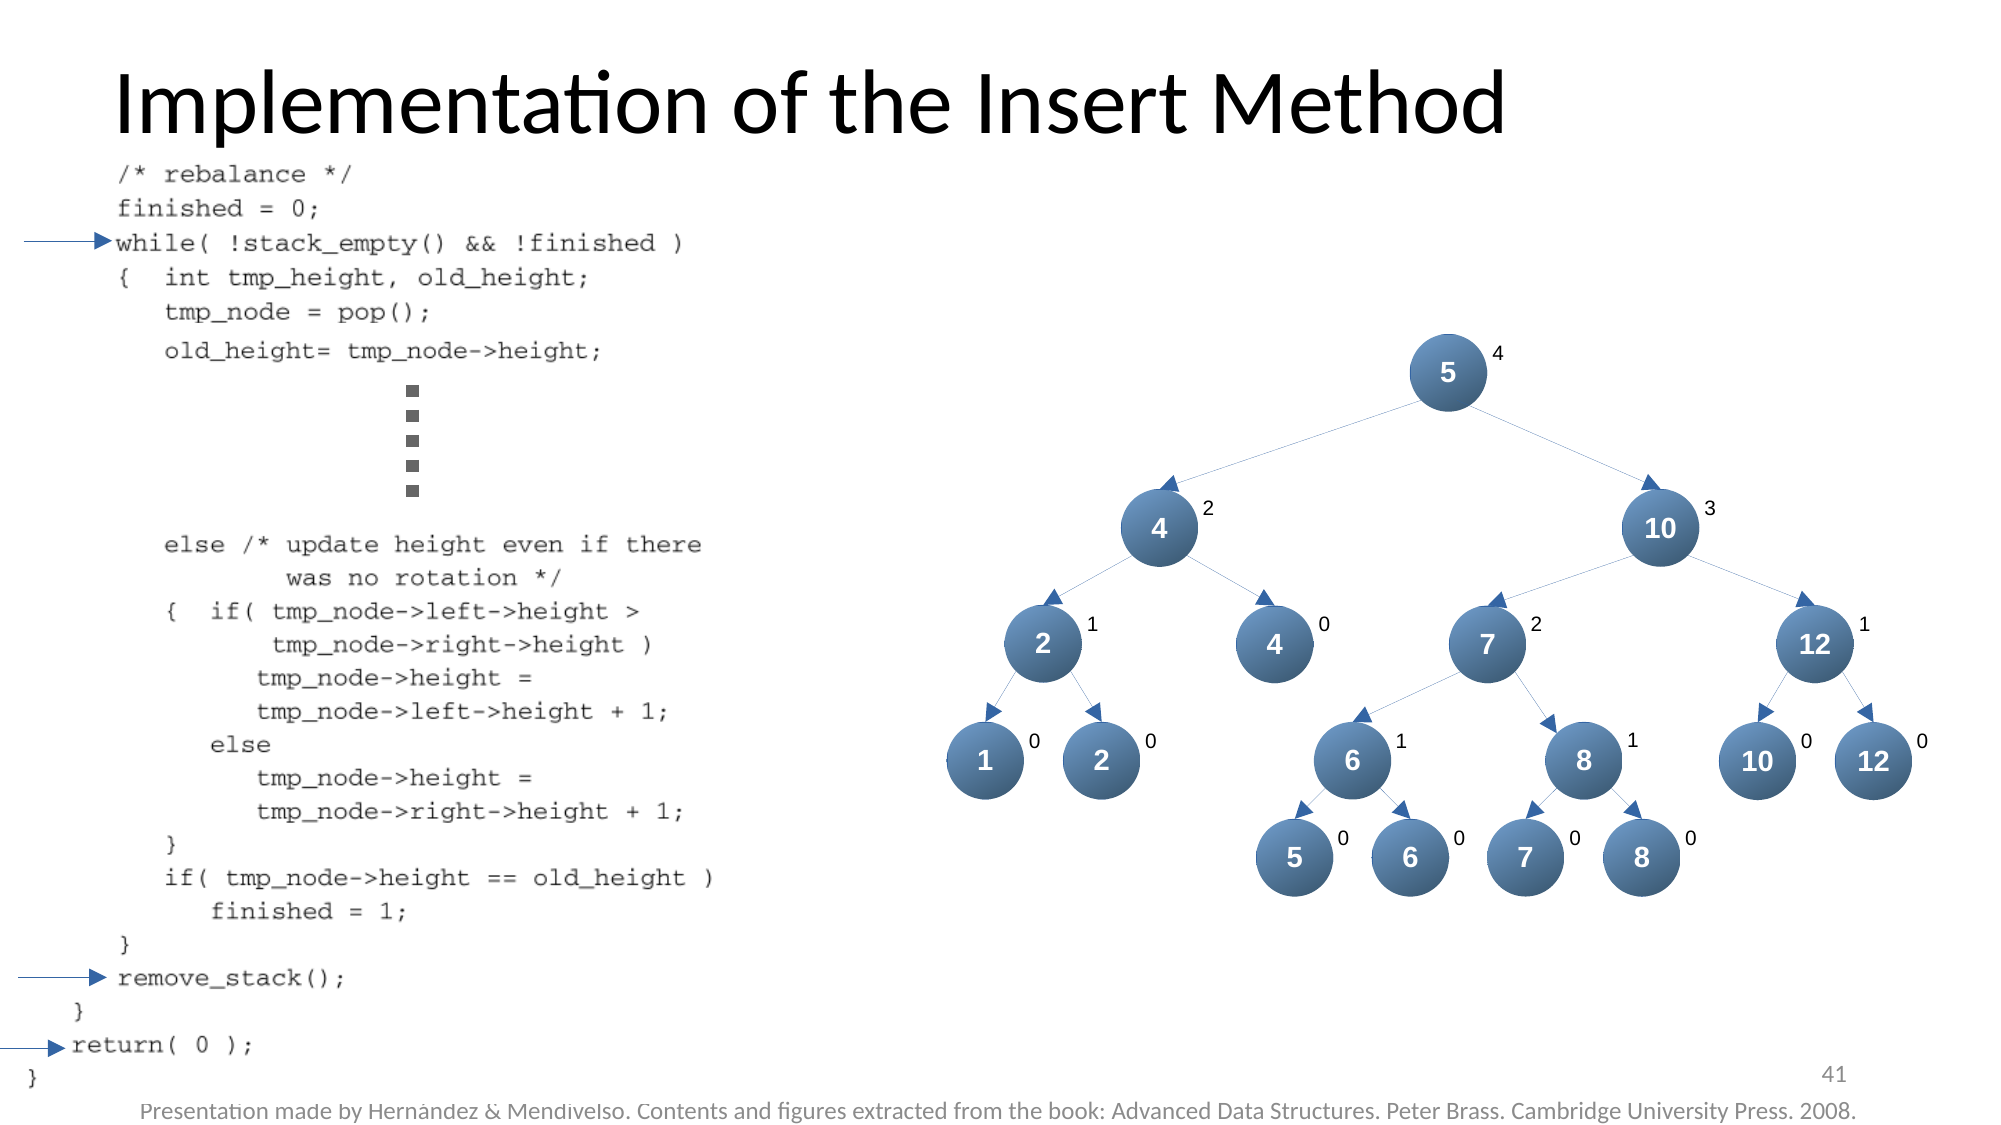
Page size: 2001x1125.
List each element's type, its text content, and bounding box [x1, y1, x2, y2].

text_box Presentation made by Hernández & Mendivelso. Contents and figures extracted from the book: Advanced Data Structures. Peter Brass. Cambridge University Press. 2008. [0, 1100, 2000, 1119]
text_box 0 [1449, 818, 1469, 871]
text_box 0 [1680, 818, 1700, 871]
text_box 10 [1622, 489, 1699, 567]
text_box 1 [1854, 605, 1874, 658]
text_box 8 [1603, 818, 1680, 897]
text_box 4 [1120, 489, 1198, 567]
text_box 7 [1487, 818, 1564, 897]
text_box 12 [1776, 605, 1854, 684]
text_box 6 [1371, 818, 1449, 897]
text_box 0 [1912, 721, 1932, 774]
text_box 5 [1409, 334, 1487, 412]
title Implementation of the Insert Method [113, 2, 1839, 152]
picture [15, 528, 713, 1104]
text_box 1 [1082, 604, 1102, 657]
text_box 3 [1699, 489, 1720, 542]
text_box 12 [1834, 722, 1912, 801]
text_box 0 [1313, 604, 1334, 657]
text_box 0 [1024, 721, 1044, 774]
text_box 2 [1004, 604, 1082, 683]
text_box 5 [1256, 818, 1333, 897]
text_box 6 [1313, 721, 1391, 800]
text_box 0 [1333, 818, 1353, 871]
text_box 1 [946, 721, 1024, 800]
text_box 2 [1198, 489, 1218, 542]
text_box 1 [1391, 721, 1411, 774]
text_box 0 [1140, 721, 1160, 774]
text_box 4 [1487, 334, 1507, 387]
text_box 10 [1718, 722, 1796, 801]
text_box 4 [1236, 605, 1313, 684]
picture [108, 151, 822, 367]
text_box 2 [1526, 605, 1546, 658]
text_box 1 [1622, 721, 1642, 774]
text_box 0 [1564, 818, 1585, 871]
text_box 7 [1448, 605, 1526, 684]
text_box 2 [1062, 721, 1140, 800]
text_box 8 [1545, 721, 1622, 800]
text_box 0 [1796, 722, 1816, 775]
